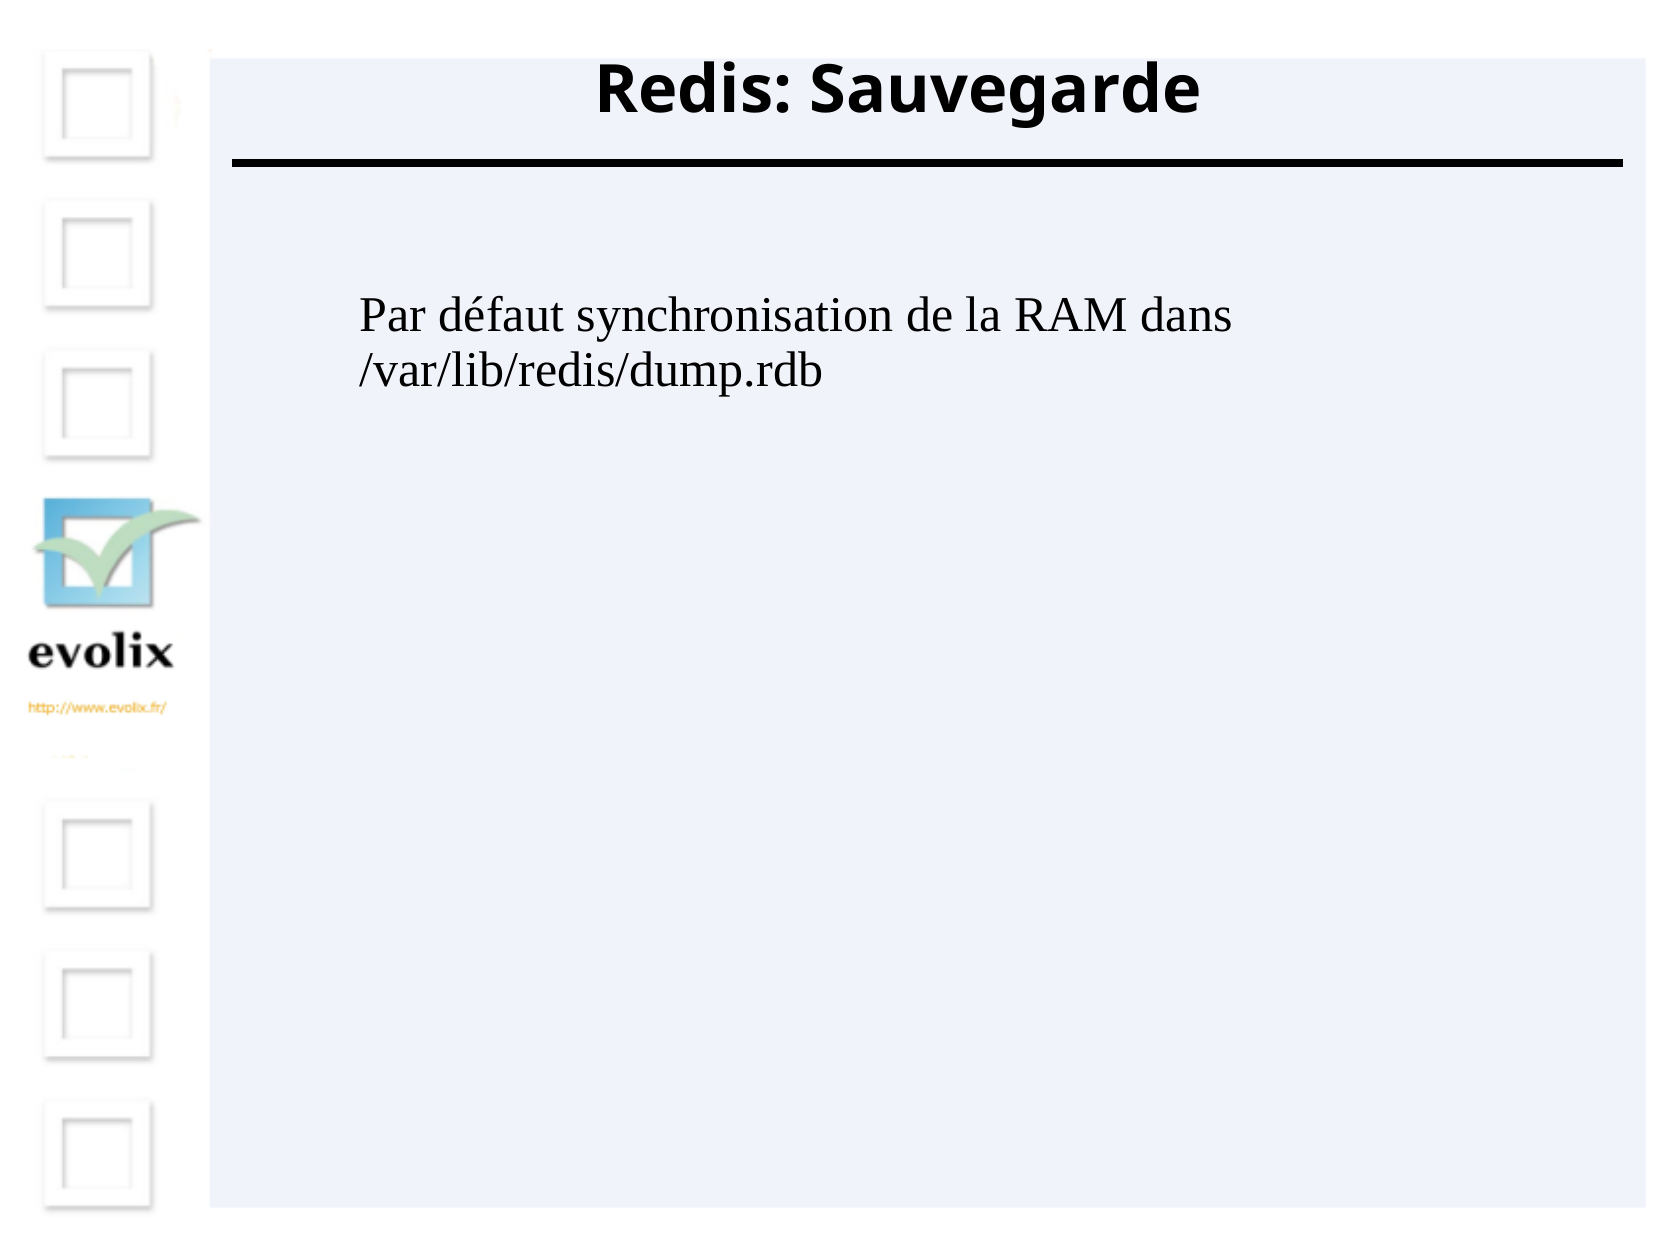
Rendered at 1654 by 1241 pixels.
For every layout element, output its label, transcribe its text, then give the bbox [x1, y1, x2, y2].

text_box Par défaut synchronisation de la RAM dans /var/lib/redis/dump.rdb [359, 287, 1570, 590]
title Redis: Sauvegarde [411, 25, 1386, 149]
picture [0, 49, 1654, 1218]
